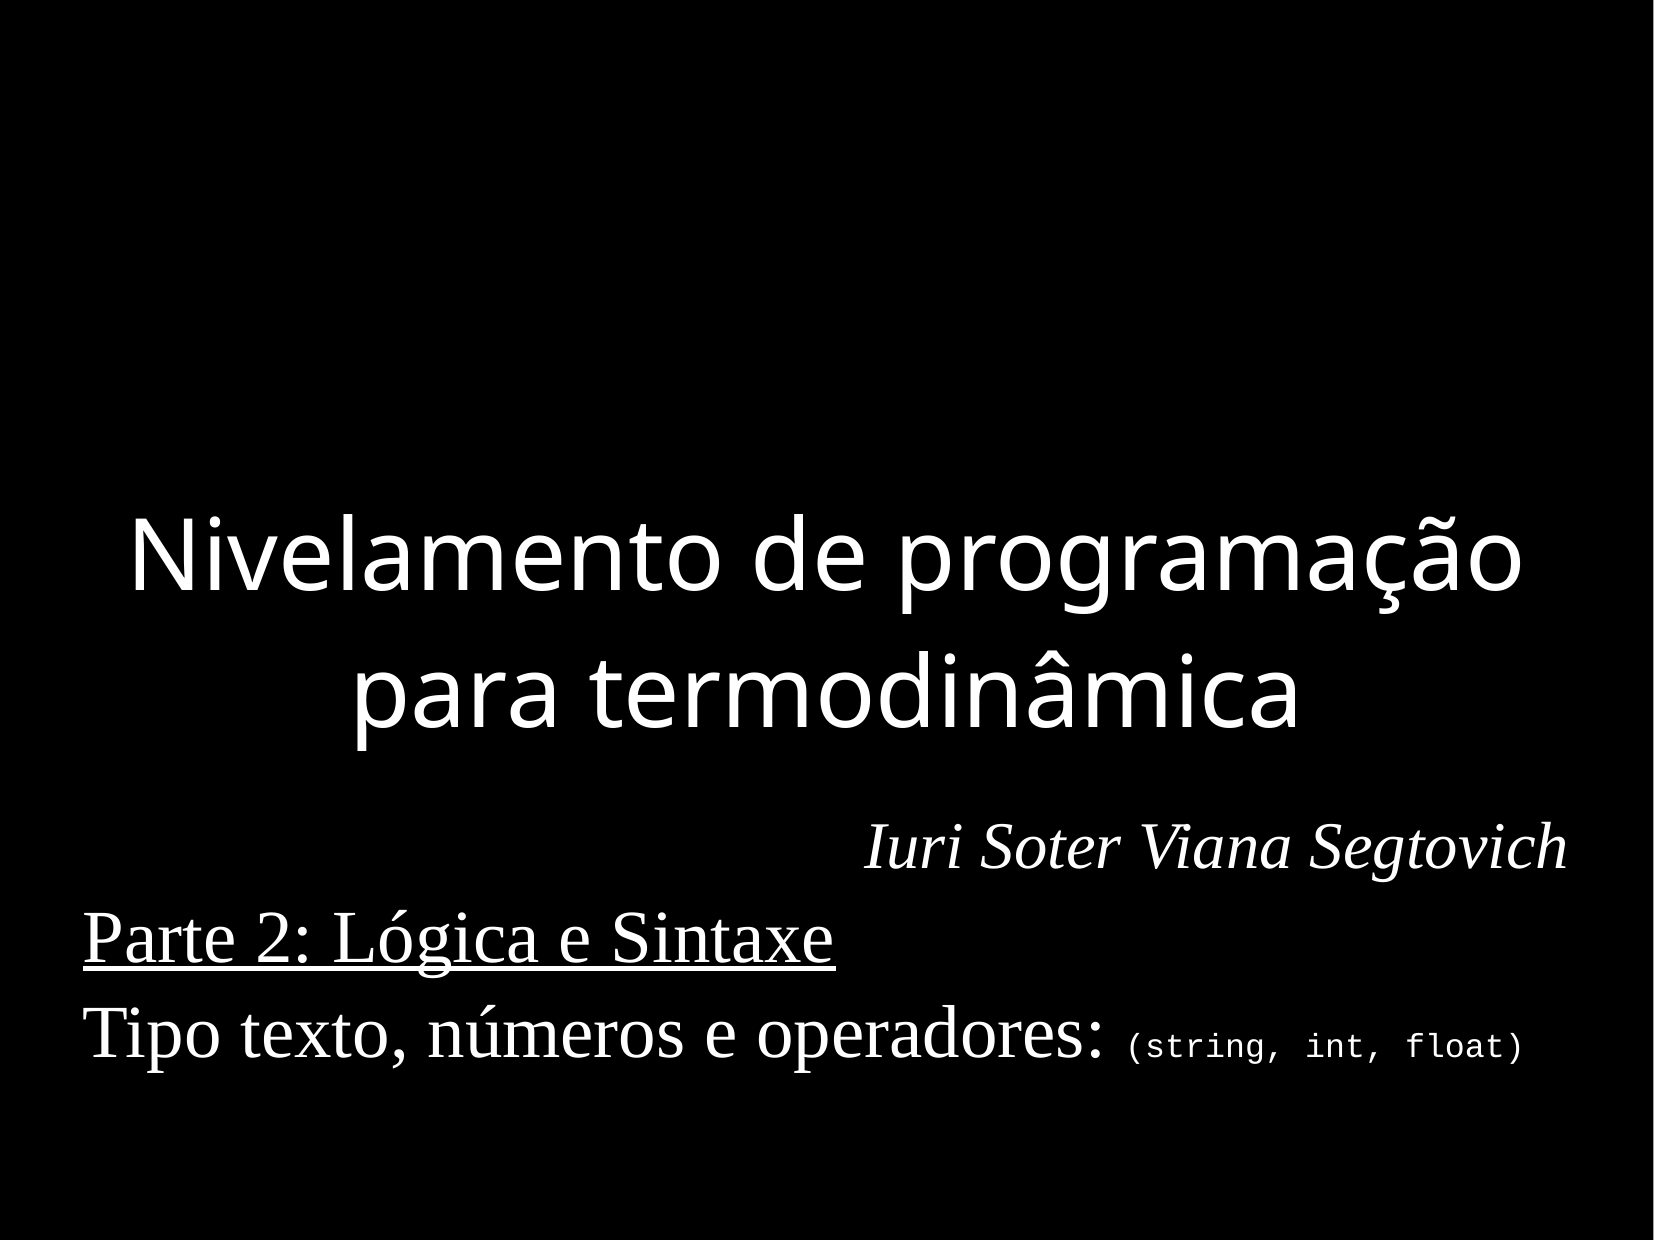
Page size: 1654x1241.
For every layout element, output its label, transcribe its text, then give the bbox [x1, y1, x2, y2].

list Iuri Soter Viana Segtovich Parte 2: Lógica e Sintaxe Tipo texto, números e operadores: (string, int, float) [82, 809, 1571, 1241]
title Nivelamento de programação para termodinâmica [82, 445, 1571, 795]
